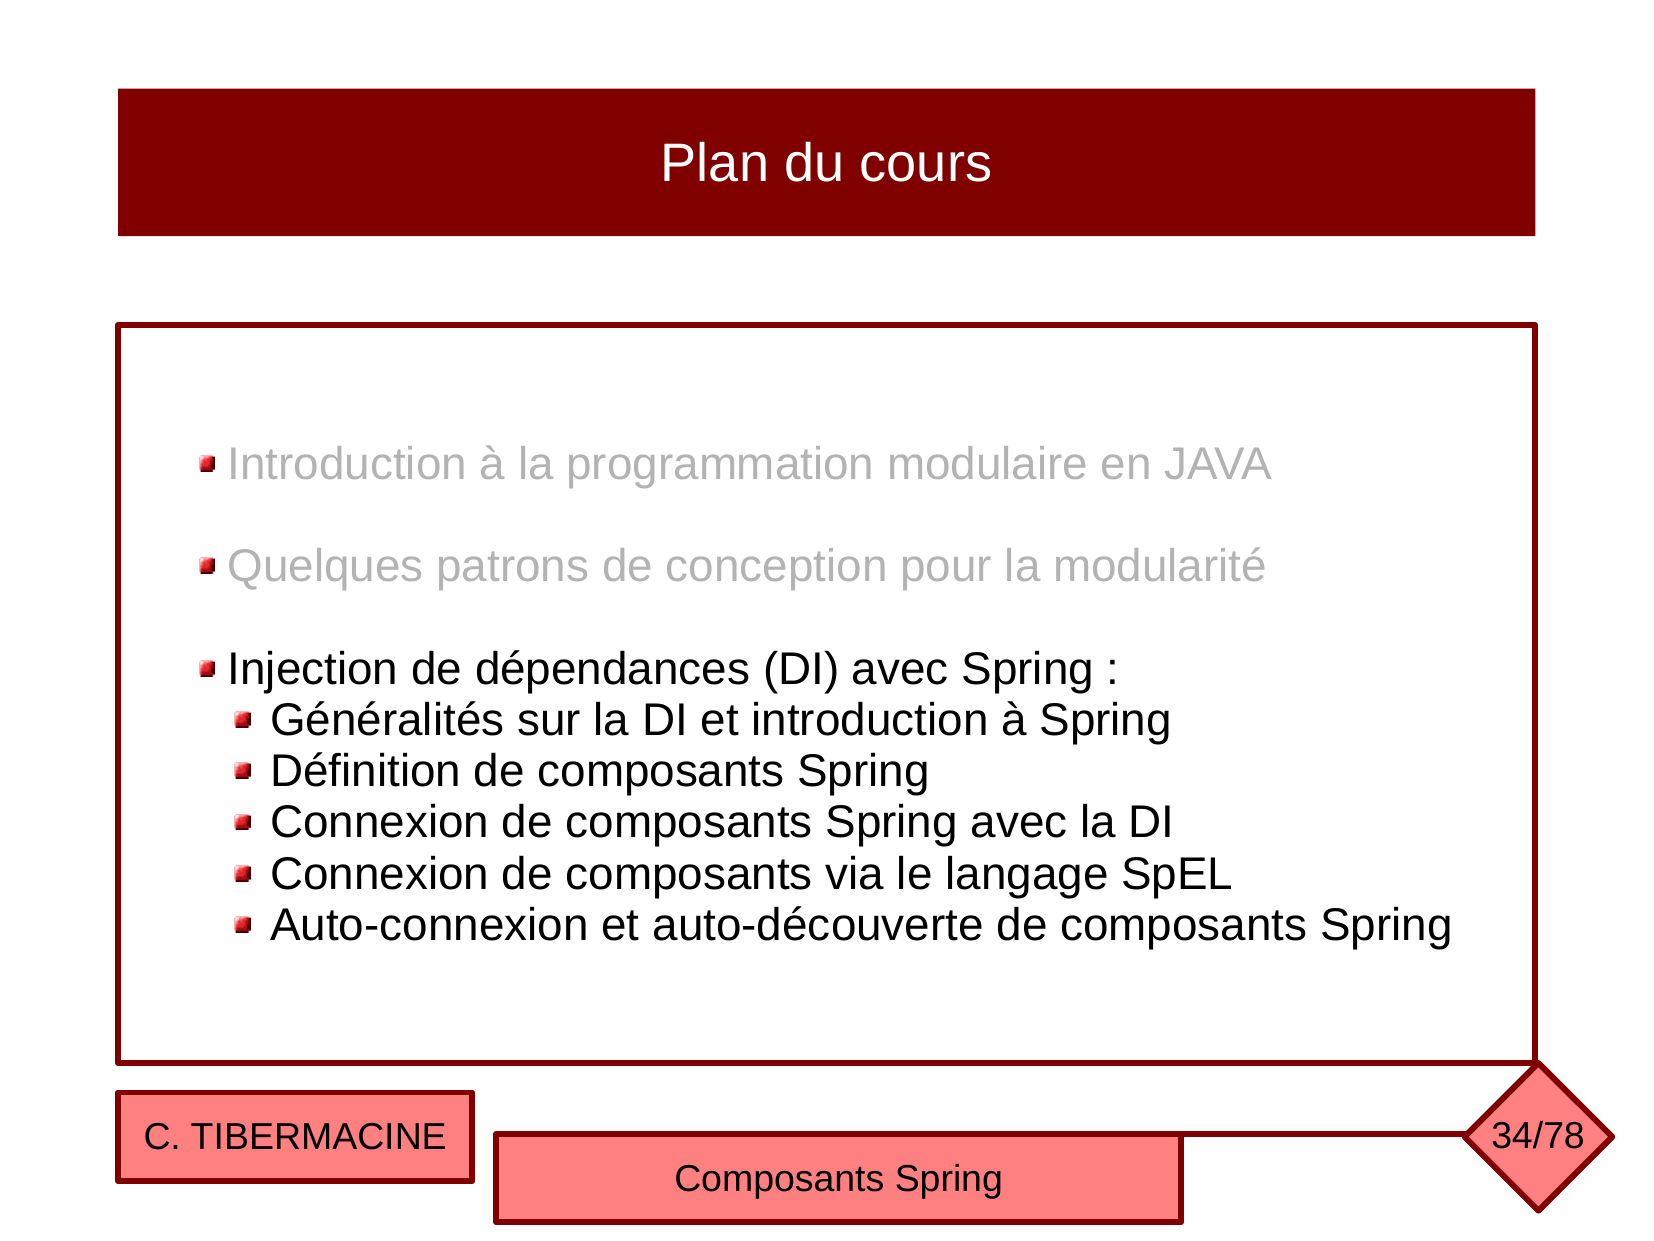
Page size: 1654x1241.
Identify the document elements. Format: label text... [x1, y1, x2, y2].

text_box [1464, 1125, 1476, 1149]
picture [234, 814, 251, 830]
picture [234, 711, 251, 728]
picture [199, 455, 215, 472]
text_box <numéro>/78 [1476, 1107, 1613, 1207]
picture [234, 762, 251, 779]
text_box [1494, 1062, 1583, 1107]
text_box Introduction à la programmation modulaire en JAVA Quelques patrons de conception pour la modularité Injection de dépendances (DI) avec Spring : Généralités sur la DI et introduction à Spring Définition de composants Spring Connexion de composants Spring avec la DI Connexion de composants via le langage SpEL Auto-connexion et auto-découverte de composants Spring [118, 324, 1536, 1063]
text_box C. TIBERMACINE [118, 1092, 473, 1182]
picture [199, 557, 215, 574]
picture [234, 865, 251, 882]
text_box Plan du cours [118, 88, 1536, 237]
picture [234, 916, 251, 933]
text_box Composants Spring [496, 1133, 1182, 1223]
picture [199, 660, 215, 677]
